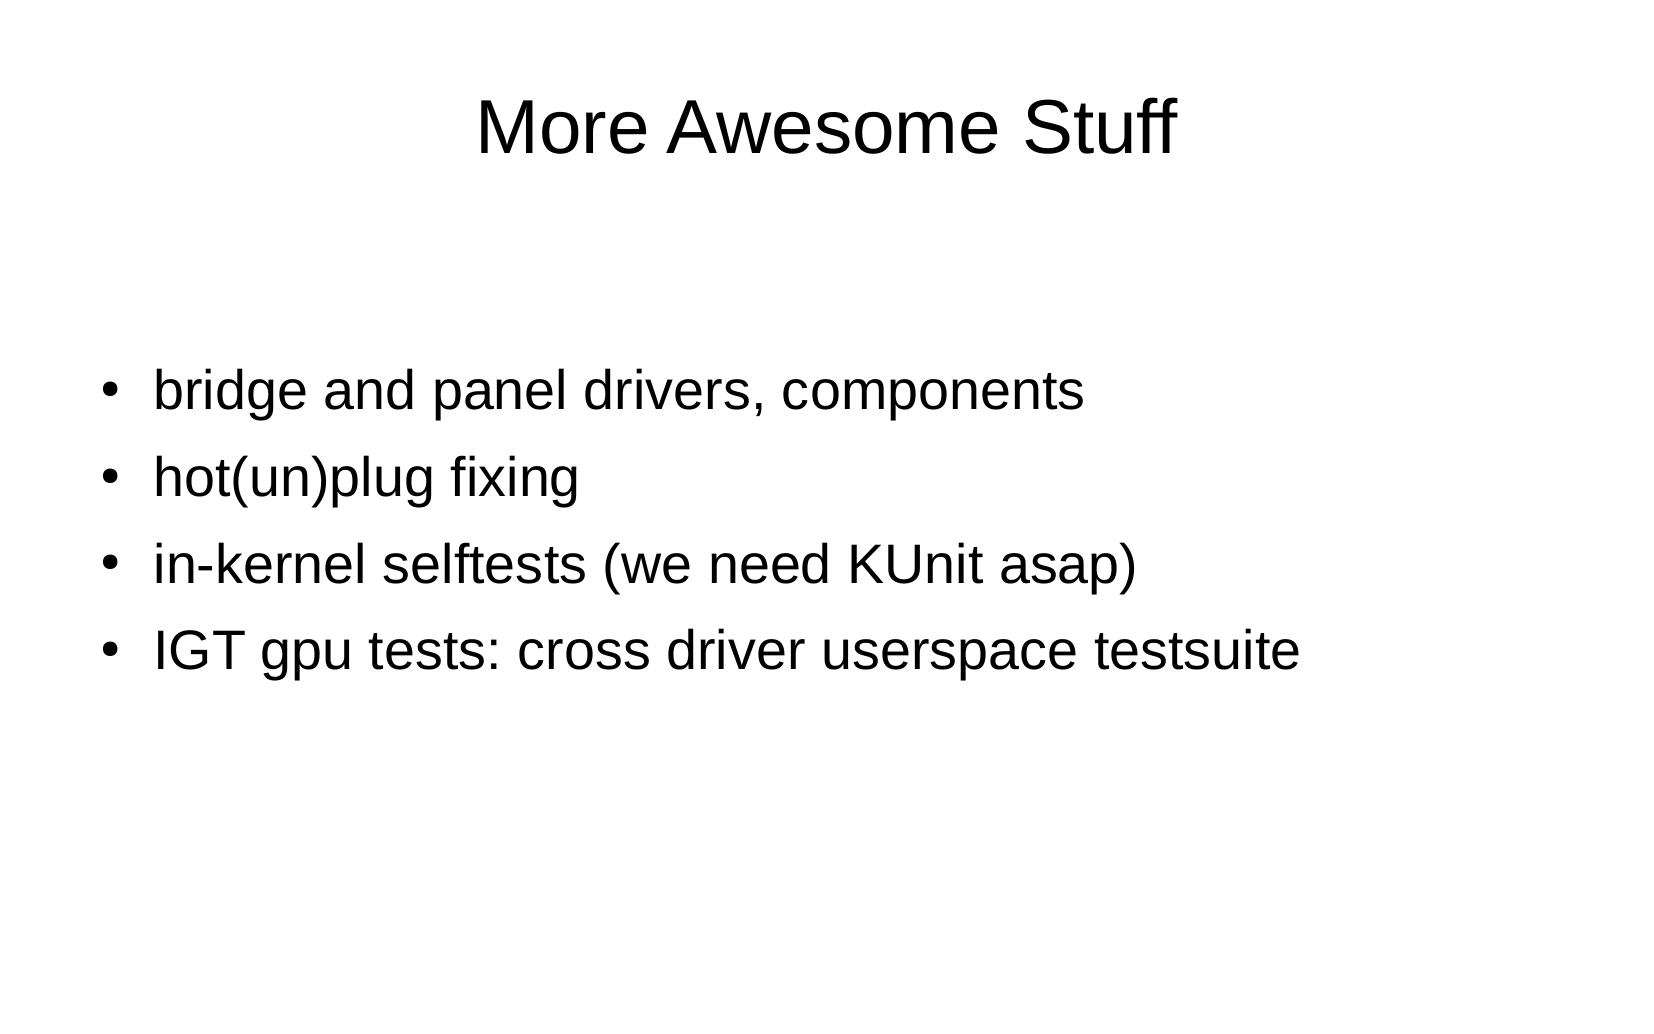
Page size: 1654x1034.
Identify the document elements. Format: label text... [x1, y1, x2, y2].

list bridge and panel drivers, components hot(un)plug fixing in-kernel selftests (we need KUnit asap) IGT gpu tests: cross driver userspace testsuite [82, 359, 1571, 851]
title More Awesome Stuff [82, 41, 1571, 214]
